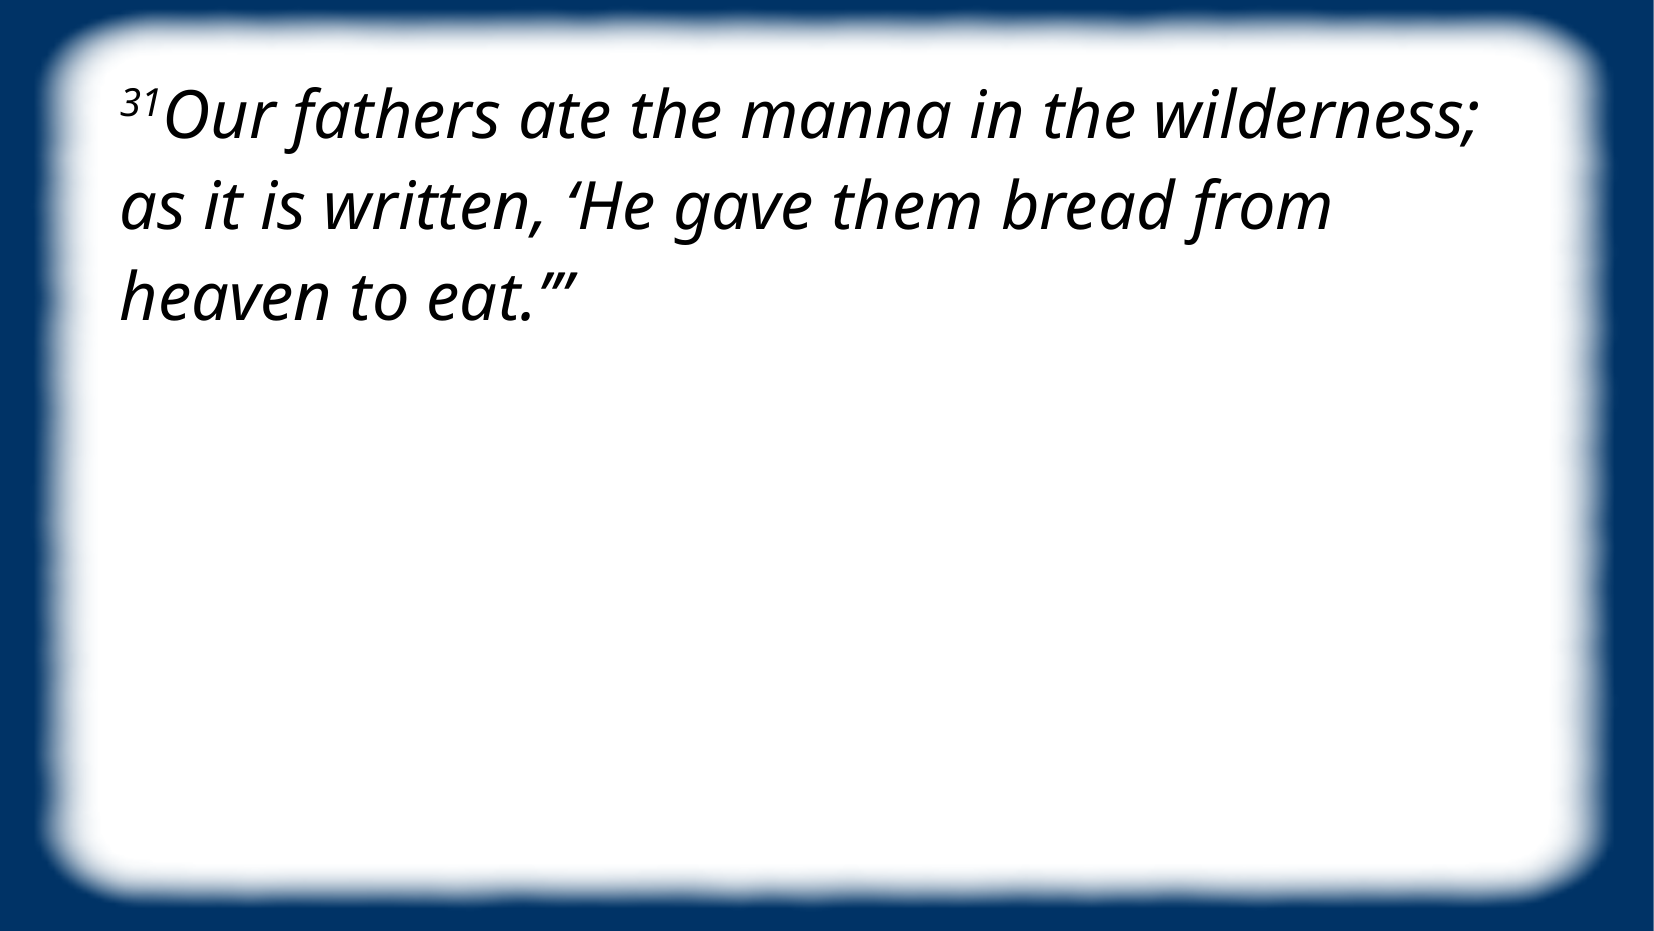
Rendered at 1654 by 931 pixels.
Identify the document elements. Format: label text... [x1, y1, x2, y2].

picture [0, 0, 1654, 931]
text_box 31Our fathers ate the manna in the wilderness; as it is written, ‘He gave them bread from heaven to eat.’” [105, 60, 1546, 342]
